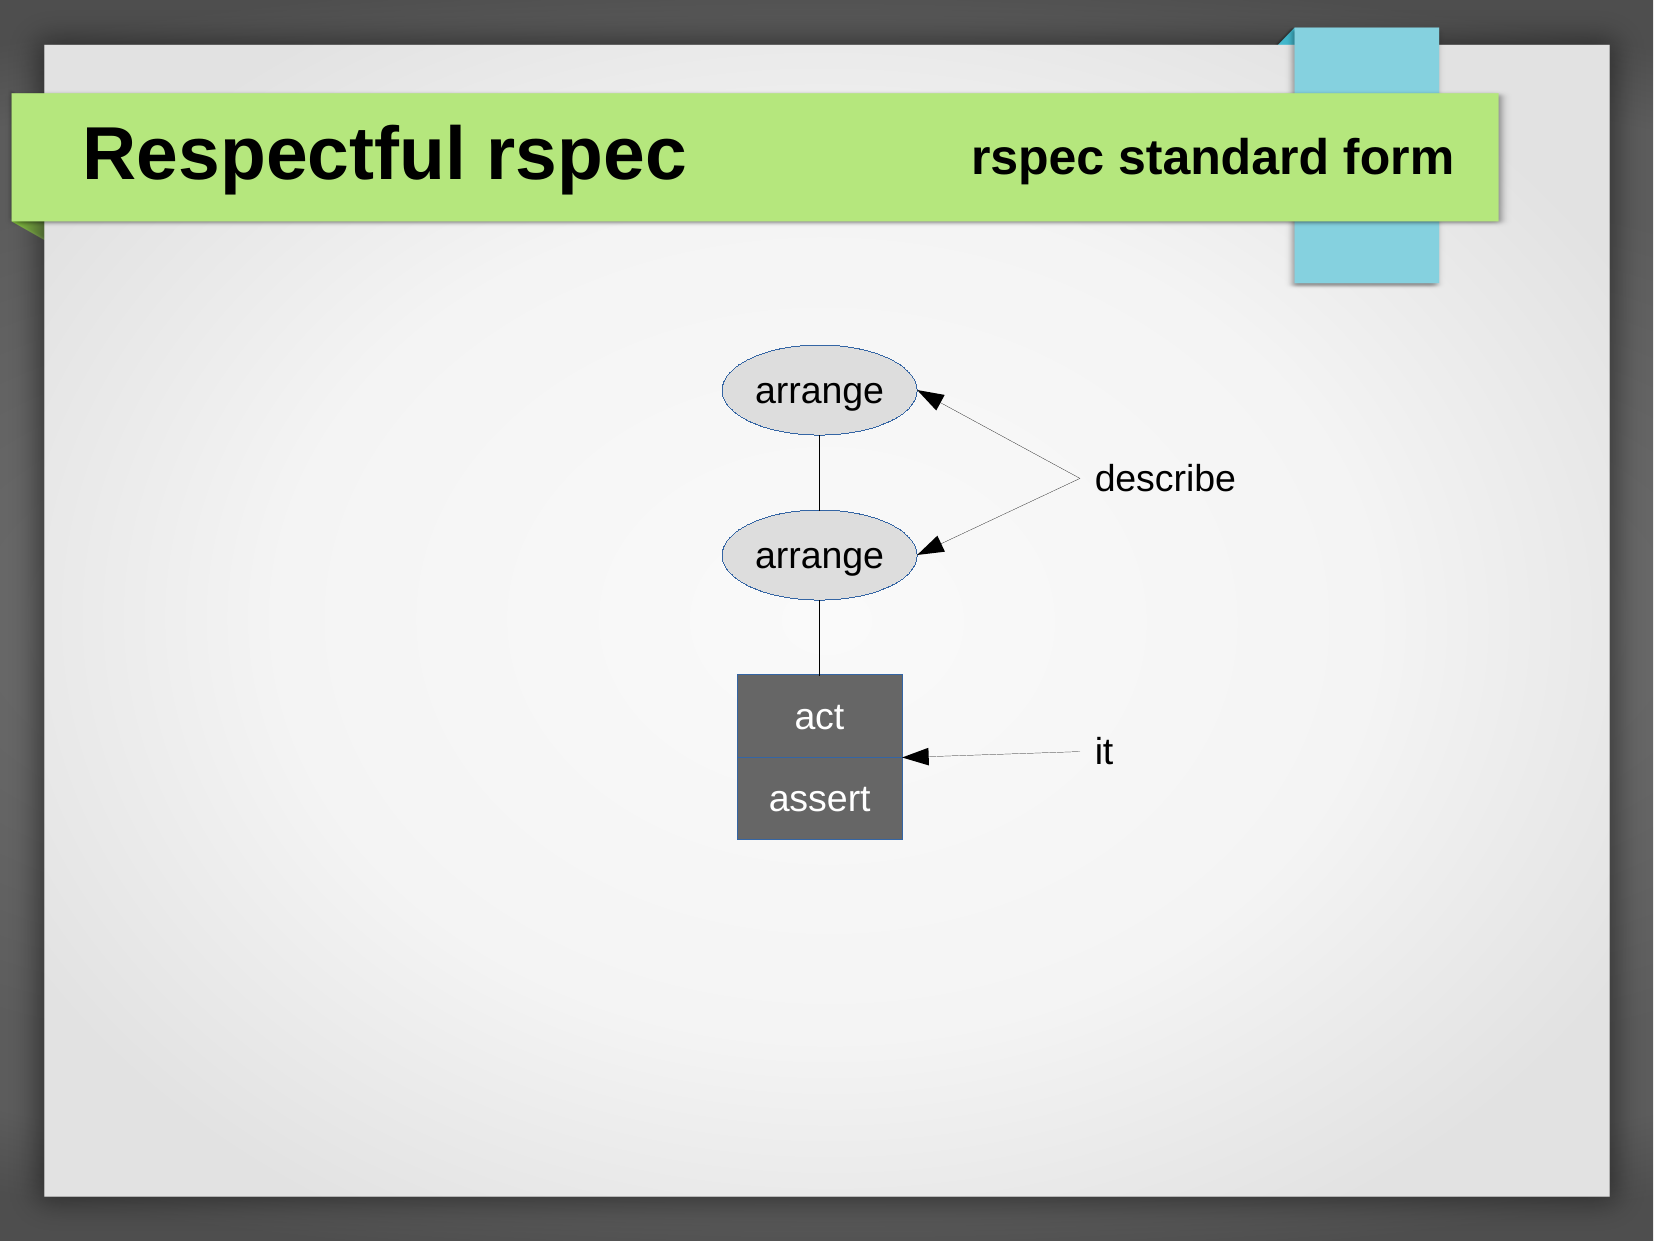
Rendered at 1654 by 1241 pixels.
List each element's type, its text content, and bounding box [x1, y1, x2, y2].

text_box assert [737, 757, 903, 840]
text_box it [1080, 723, 1261, 781]
text_box arrange [722, 510, 918, 601]
text_box describe [1080, 450, 1261, 507]
text_box act [737, 674, 903, 757]
picture [0, 0, 1654, 1241]
title rspec standard form [869, 97, 1455, 216]
title Respectful rspec [82, 94, 705, 213]
text_box arrange [722, 345, 918, 436]
